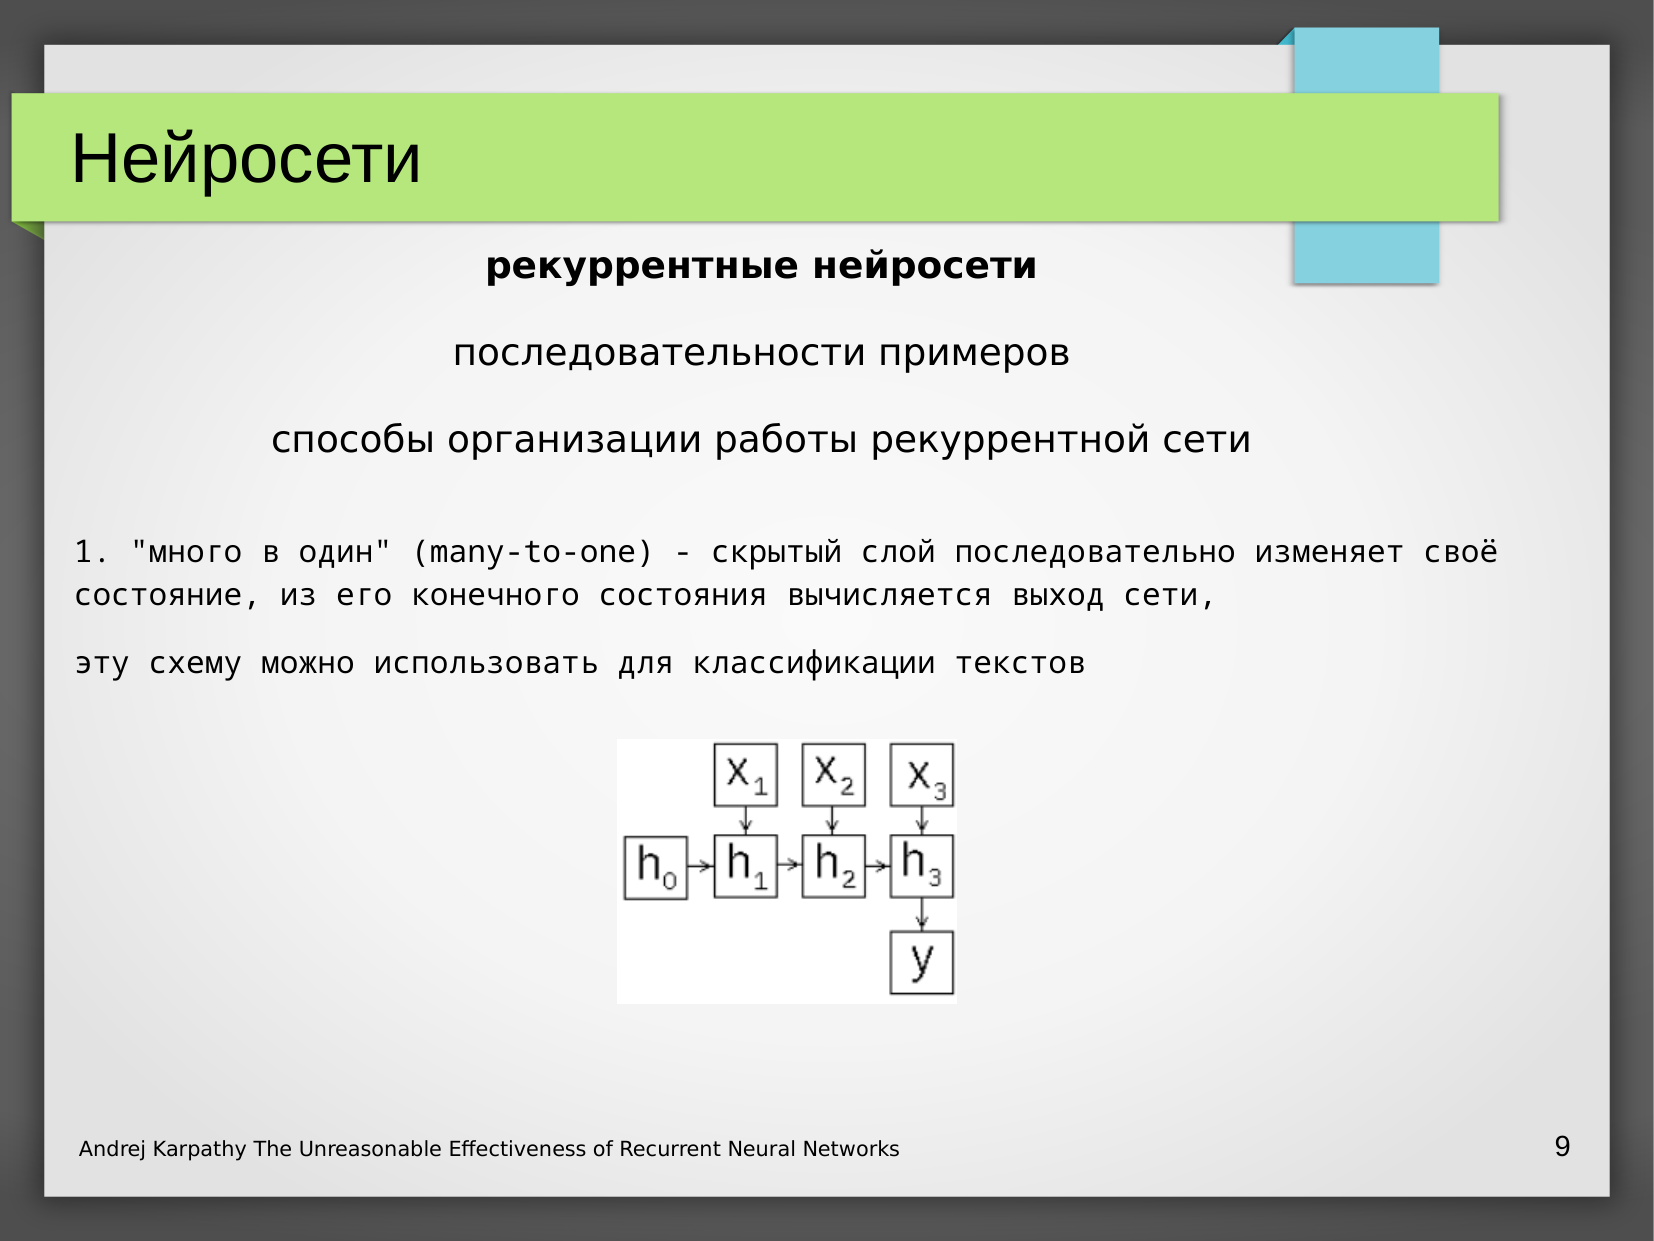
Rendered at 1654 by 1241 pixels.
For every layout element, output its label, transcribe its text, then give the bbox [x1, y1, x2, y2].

text_box рекуррентные нейросети последовательности примеров способы организации работы рекуррентной сети [224, 236, 1300, 513]
text_box Andrej Karpathy The Unreasonable Effectiveness of Recurrent Neural Networks [64, 1130, 922, 1170]
picture [0, 0, 1654, 1241]
text_box 1. "много в один" (many-to-one) - скрытый слой последовательно изменяет своё состояние, из его конечного состояния вычисляется выход сети, эту схему можно использовать для классификации текстов [59, 522, 1595, 687]
title Нейросети [70, 118, 1205, 199]
